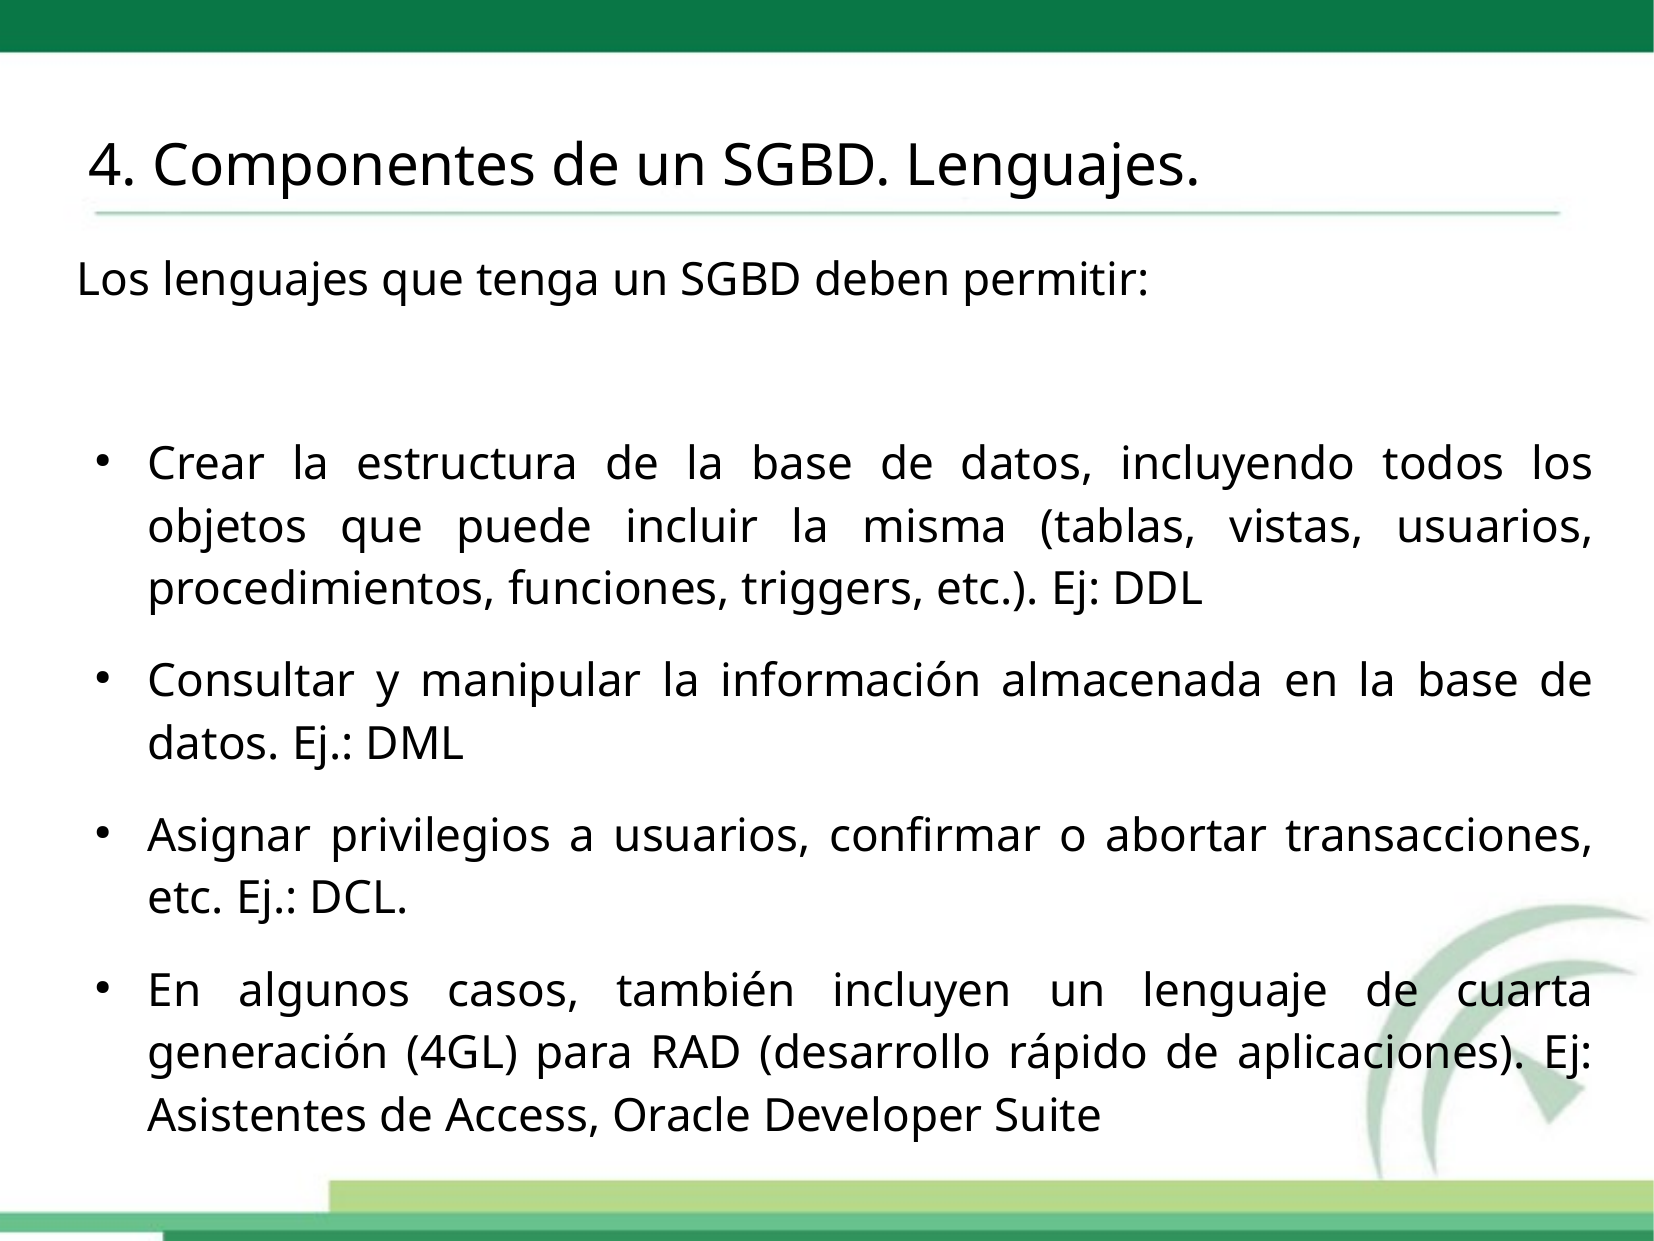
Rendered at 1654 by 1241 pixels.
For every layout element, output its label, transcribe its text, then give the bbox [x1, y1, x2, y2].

title 4. Componentes de un SGBD. Lenguajes. [88, 58, 1577, 246]
list Los lenguajes que tenga un SGBD deben permitir: Crear la estructura de la base de datos, incluyendo todos los objetos que puede incluir la misma (tablas, vistas, usuarios, procedimientos, funciones, triggers, etc.). Ej: DDL Consultar y manipular la información almacenada en la base de datos. Ej.: DML Asignar privilegios a usuarios, confirmar o abortar transacciones, etc. Ej.: DCL. En algunos casos, también incluyen un lenguaje de cuarta generación (4GL) para RAD (desarrollo rápido de aplicaciones). Ej: Asistentes de Access, Oracle Developer Suite [76, 246, 1595, 1241]
picture [0, 0, 1654, 1241]
